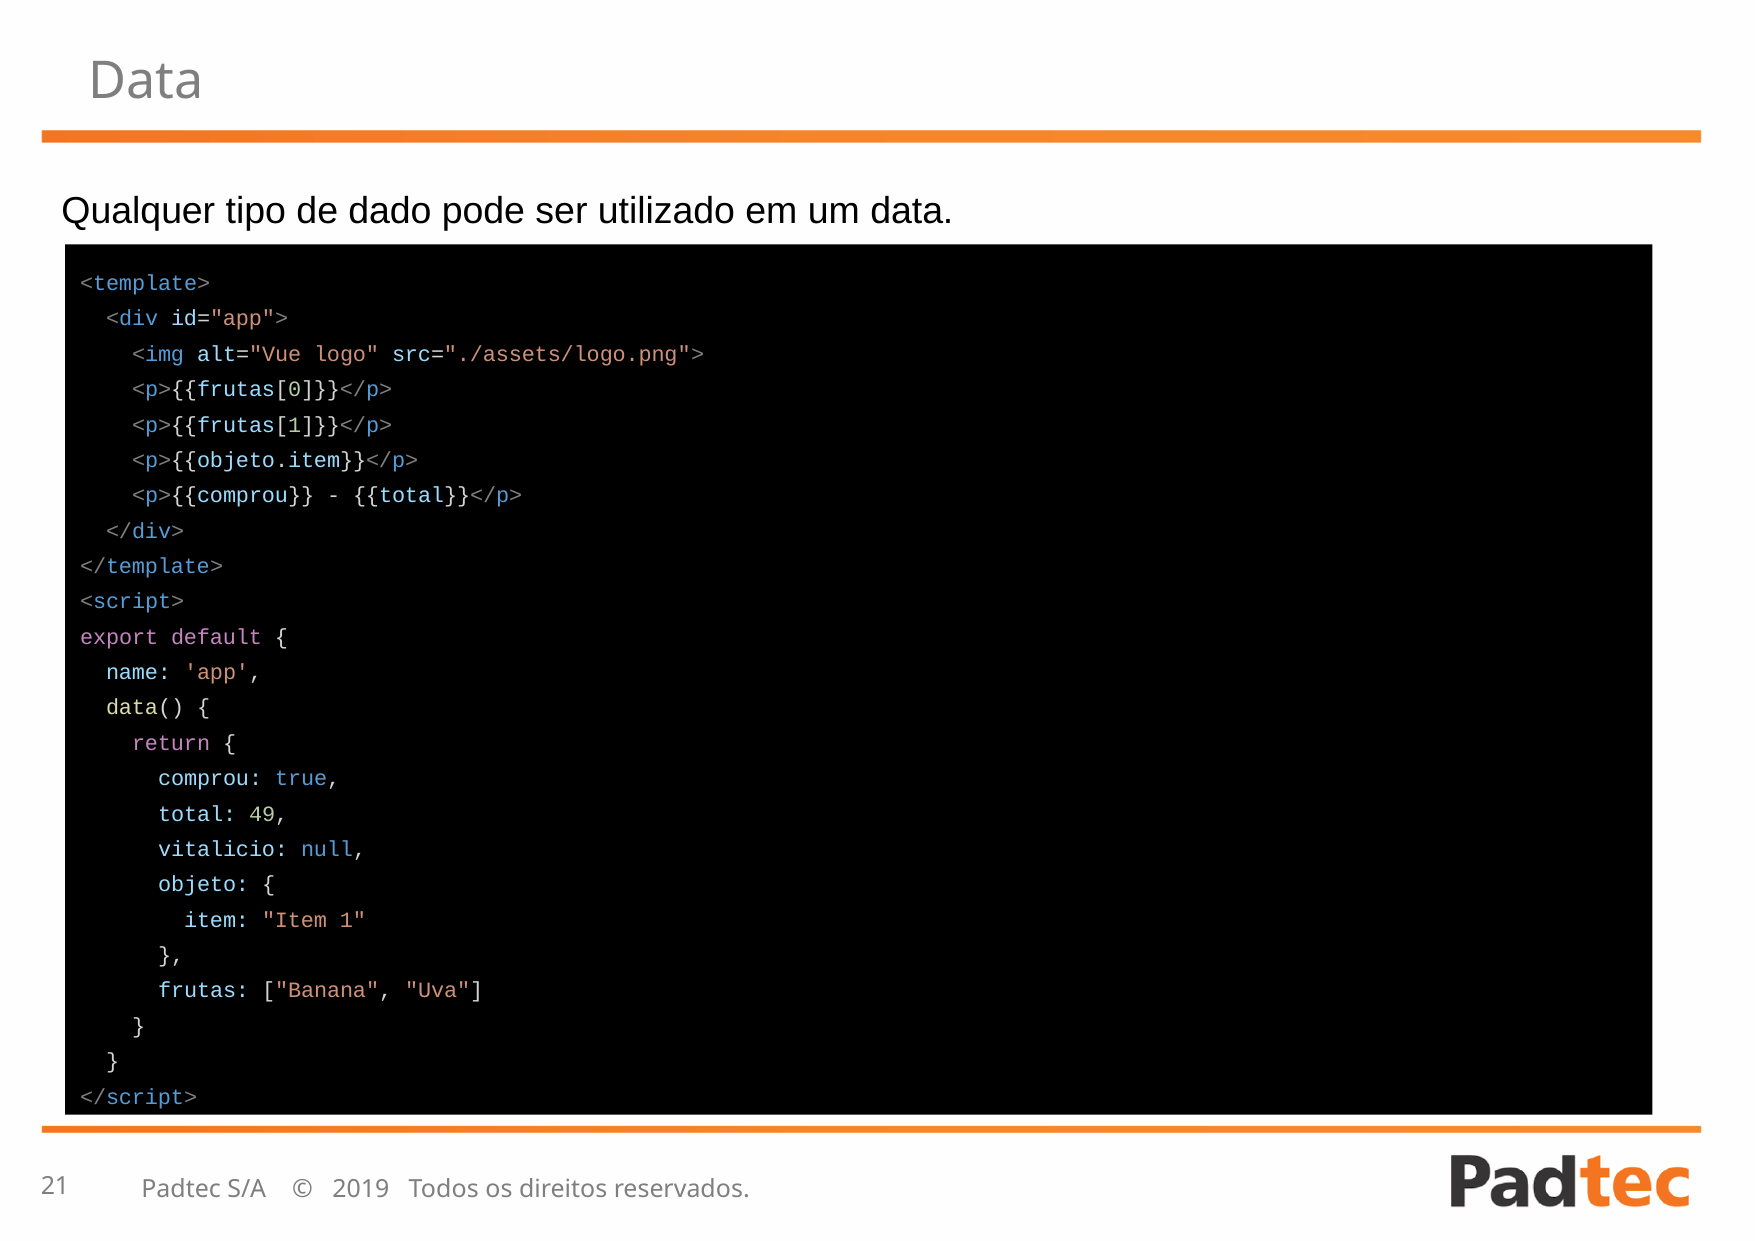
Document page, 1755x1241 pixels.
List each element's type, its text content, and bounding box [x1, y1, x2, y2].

title Data [73, 29, 1653, 127]
picture [0, 0, 1755, 1241]
text_box <template> <div id="app"> <img alt="Vue logo" src="./assets/logo.png"> <p>{{frutas[0]}}</p> <p>{{frutas[1]}}</p> <p>{{objeto.item}}</p> <p>{{comprou}} - {{total}}</p> </div> </template> <script> export default { name: 'app', data() { return { comprou: true, total: 49, vitalicio: null, objeto: { item: "Item 1" }, frutas: ["Banana", "Uva"] } } </script> [65, 244, 1653, 1115]
text_box Qualquer tipo de dado pode ser utilizado em um data. [46, 171, 1688, 926]
